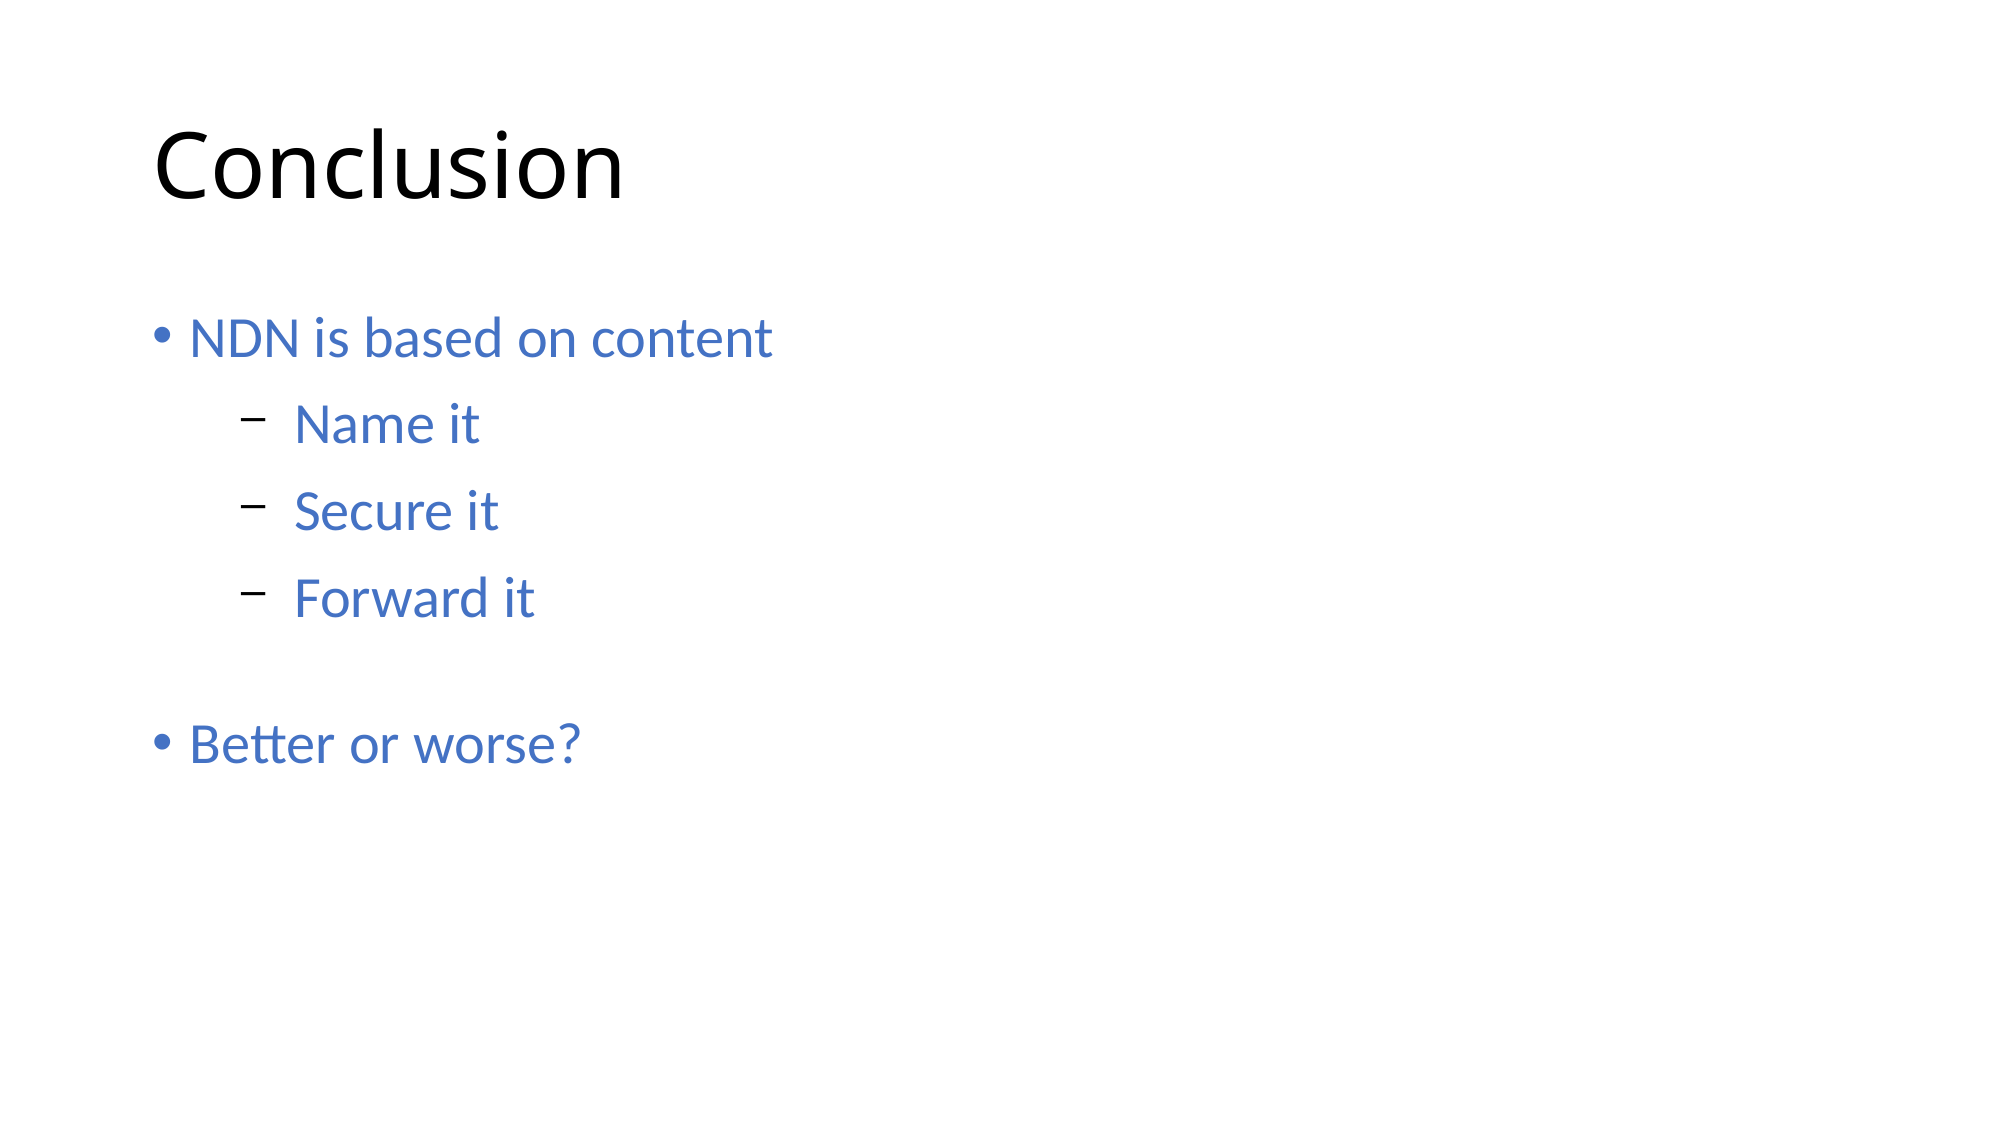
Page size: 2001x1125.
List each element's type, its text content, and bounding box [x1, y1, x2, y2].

title Conclusion [137, 59, 1863, 278]
list NDN is based on content Name it Secure it Forward it Better or worse? [137, 299, 1863, 1014]
